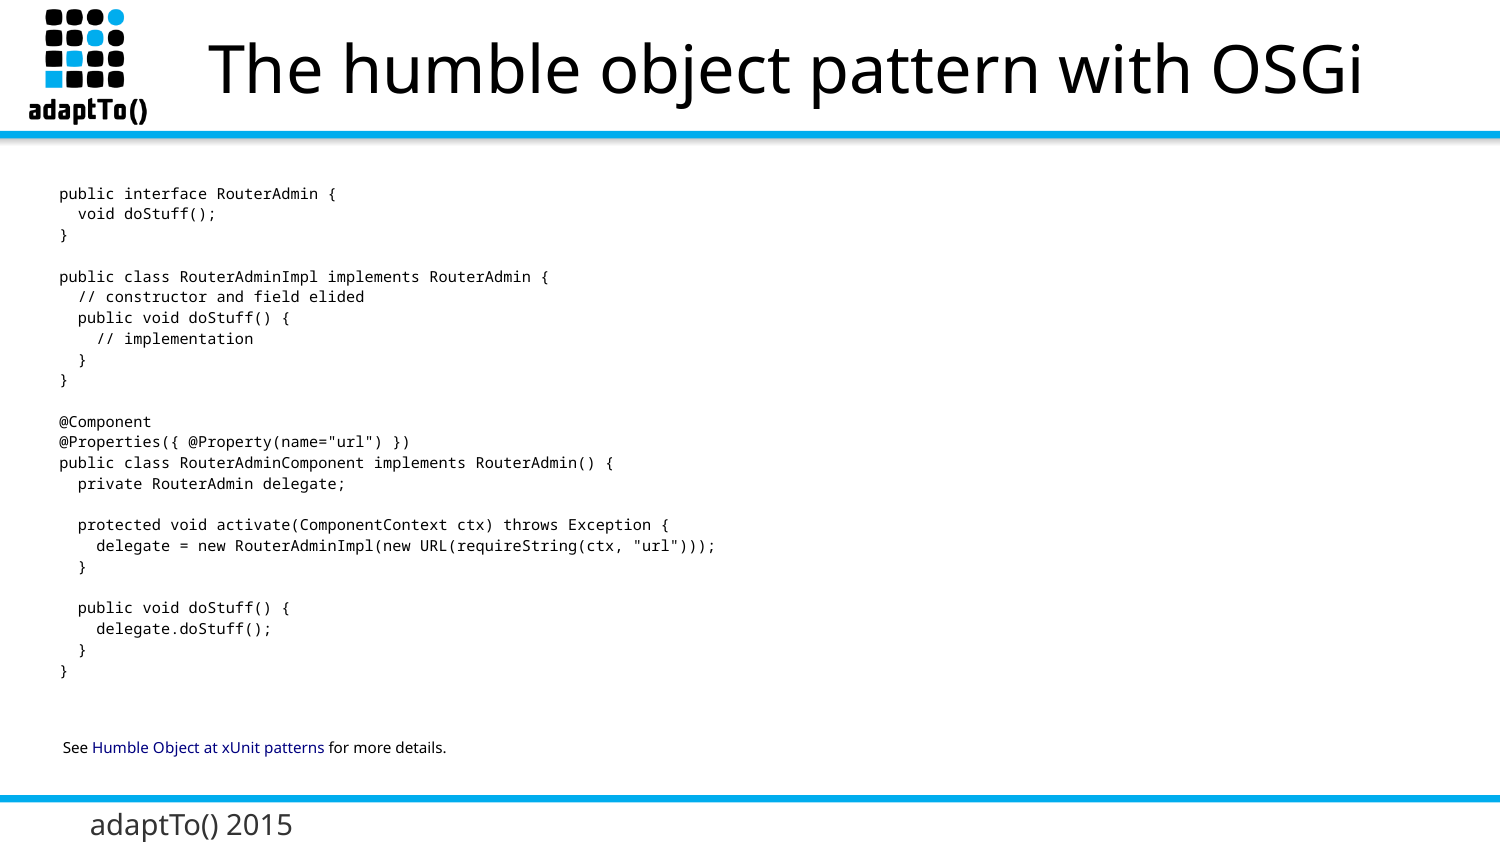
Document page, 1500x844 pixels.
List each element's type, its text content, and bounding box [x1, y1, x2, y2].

list public interface RouterAdmin { void doStuff(); } public class RouterAdminImpl implements RouterAdmin { // constructor and field elided public void doStuff() { // implementation } } @Component @Properties({ @Property(name="url") }) public class RouterAdminComponent implements RouterAdmin() { private RouterAdmin delegate; protected void activate(ComponentContext ctx) throws Exception { delegate = new RouterAdminImpl(new URL(requireString(ctx, "url"))); } public void doStuff() { delegate.doStuff(); } } See Humble Object at xUnit patterns for more details. [52, 183, 1447, 760]
picture [27, 6, 148, 126]
title The humble object pattern with OSGi [150, 15, 1425, 121]
